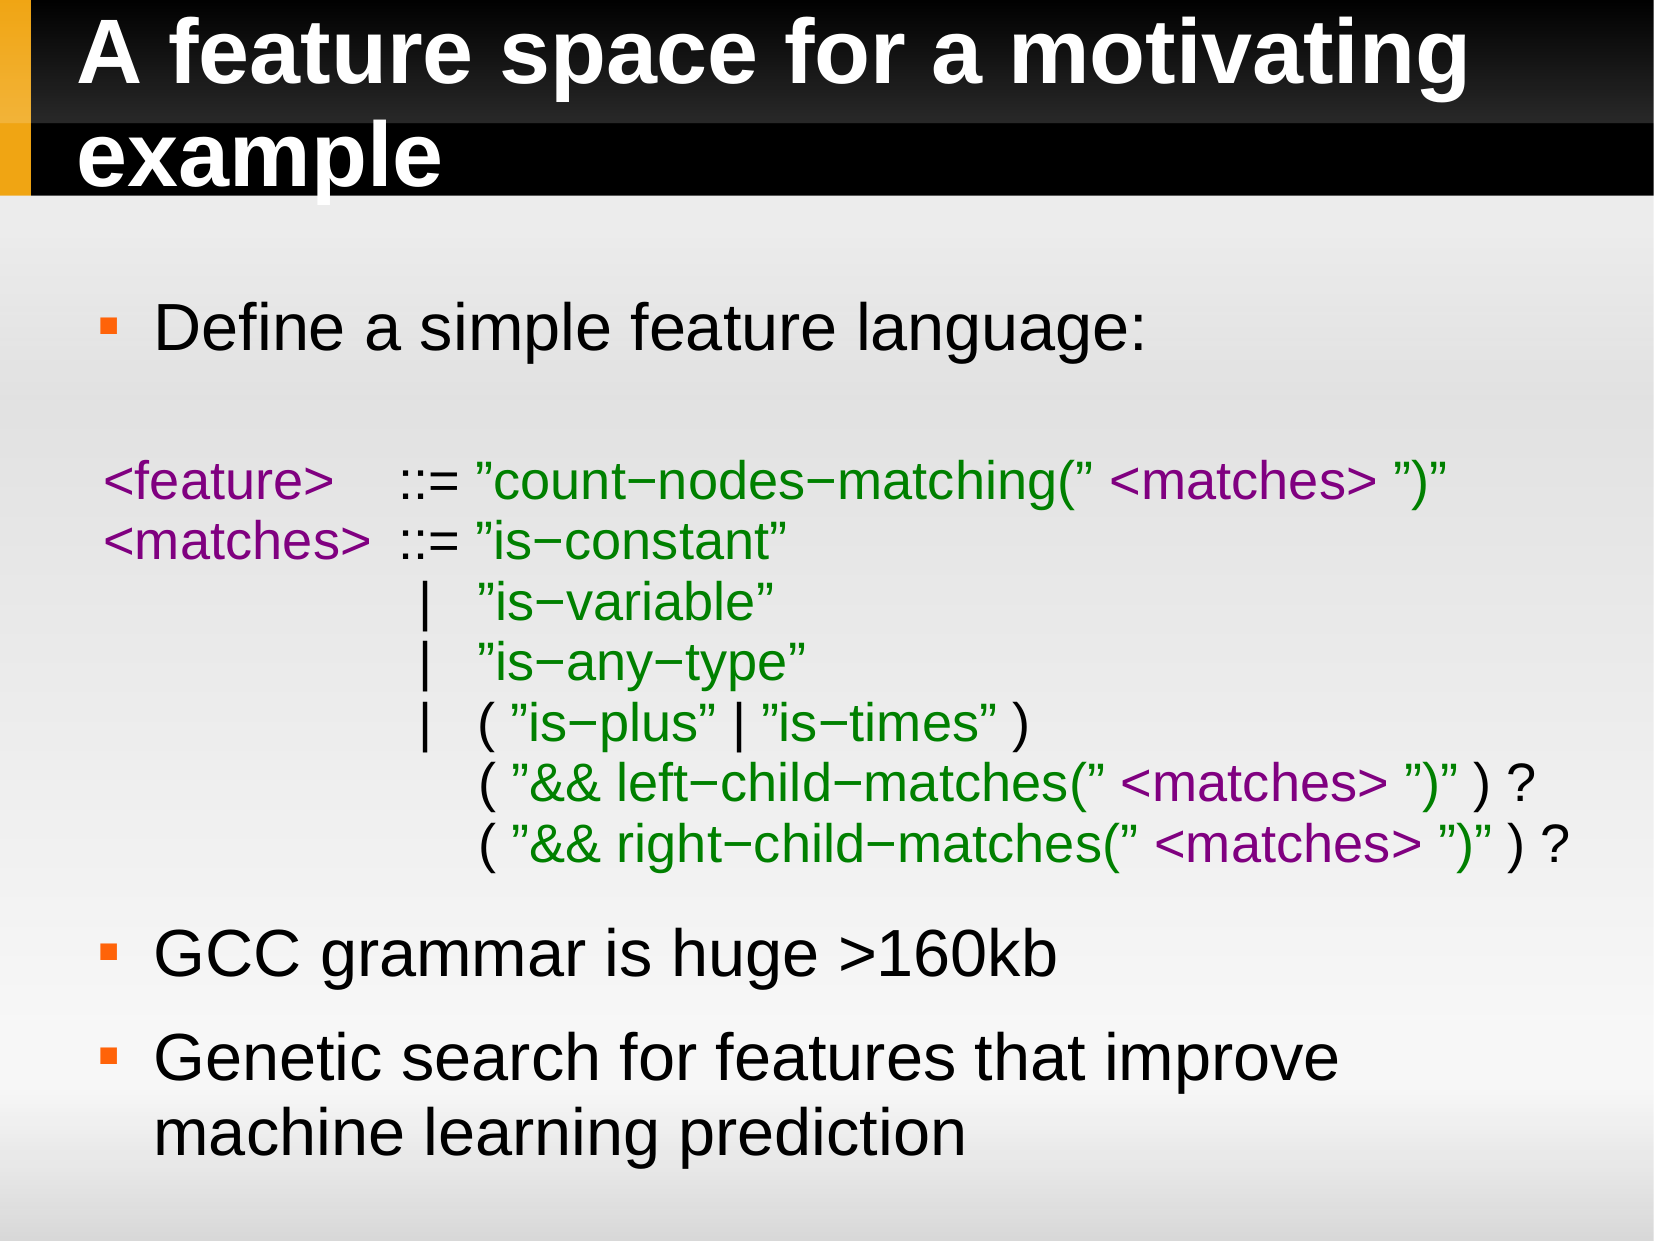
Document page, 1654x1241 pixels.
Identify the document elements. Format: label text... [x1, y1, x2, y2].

title A feature space for a motivating example [76, 0, 1565, 208]
text_box <feature> ::= ”count−nodes−matching(” <matches> ”)” <matches> ::= ”is−constant” | ”is−variable” | ”is−any−type” | ( ”is−plus” | ”is−times” ) ( ”&& left−child−matches(” <matches> ”)” ) ? ( ”&& right−child−matches(” <matches> ”)” ) ? [88, 442, 1586, 942]
list Define a simple feature language: GCC grammar is huge >160kb Genetic search for features that improve machine learning prediction [82, 290, 1571, 1170]
picture [0, 0, 1654, 1241]
